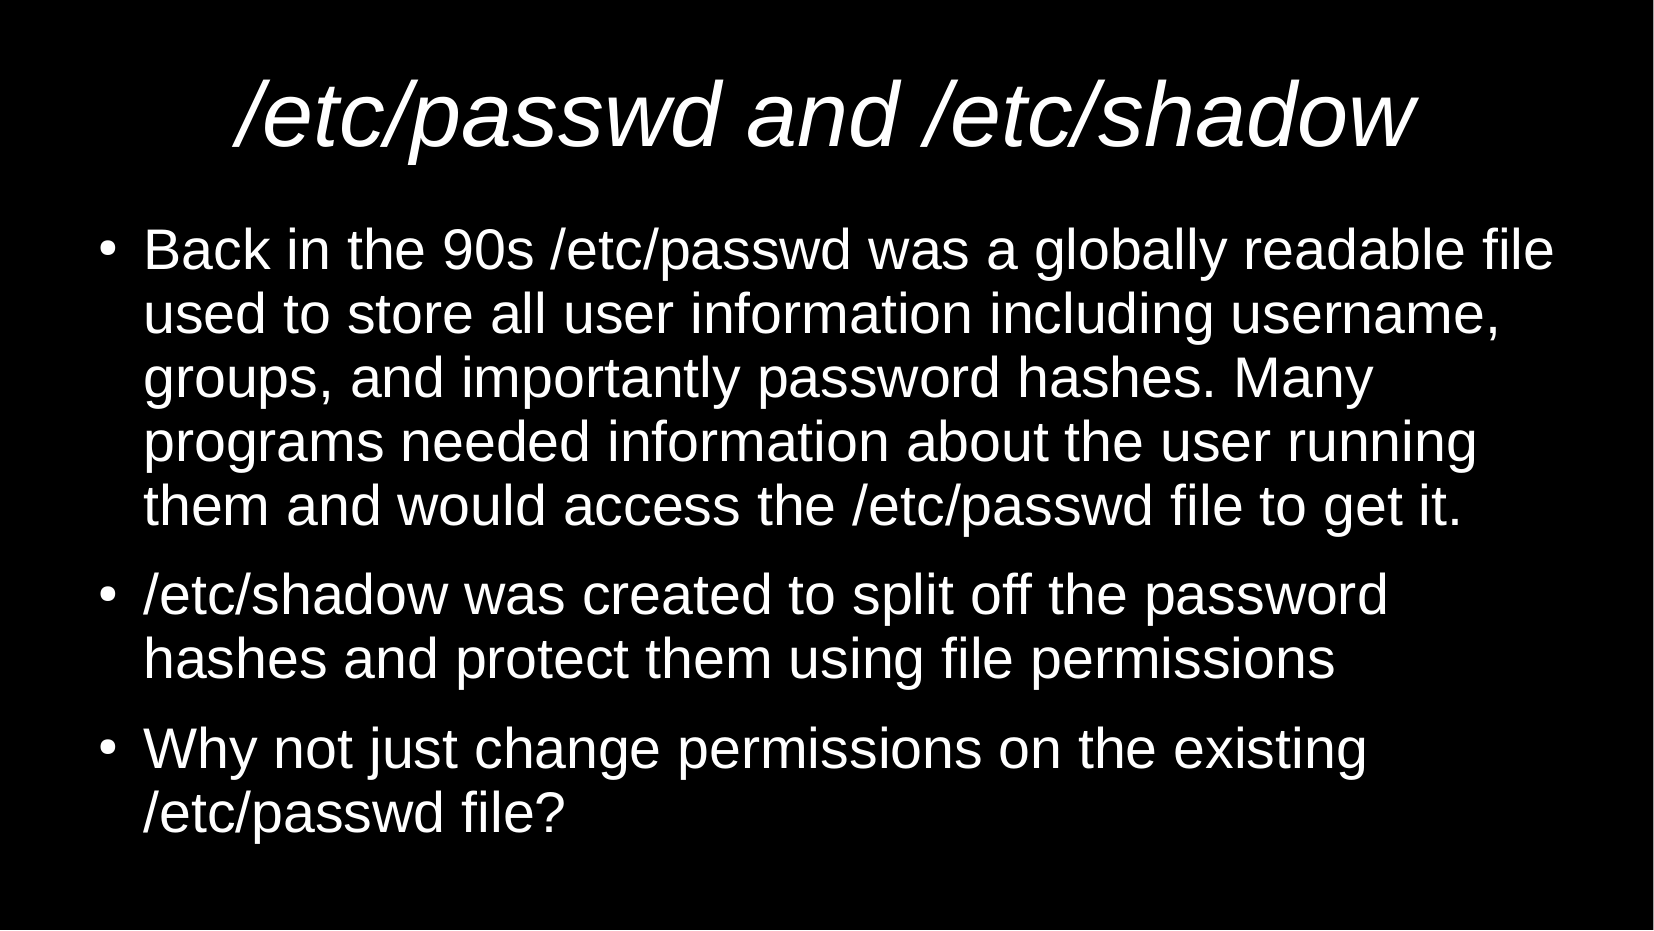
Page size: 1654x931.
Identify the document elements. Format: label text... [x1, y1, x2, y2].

title /etc/passwd and /etc/shadow [82, 37, 1571, 193]
list Back in the 90s /etc/passwd was a globally readable file used to store all user information including username, groups, and importantly password hashes. Many programs needed information about the user running them and would access the /etc/passwd file to get it. /etc/shadow was created to split off the password hashes and protect them using file permissions Why not just change permissions on the existing /etc/passwd file? [82, 217, 1571, 863]
